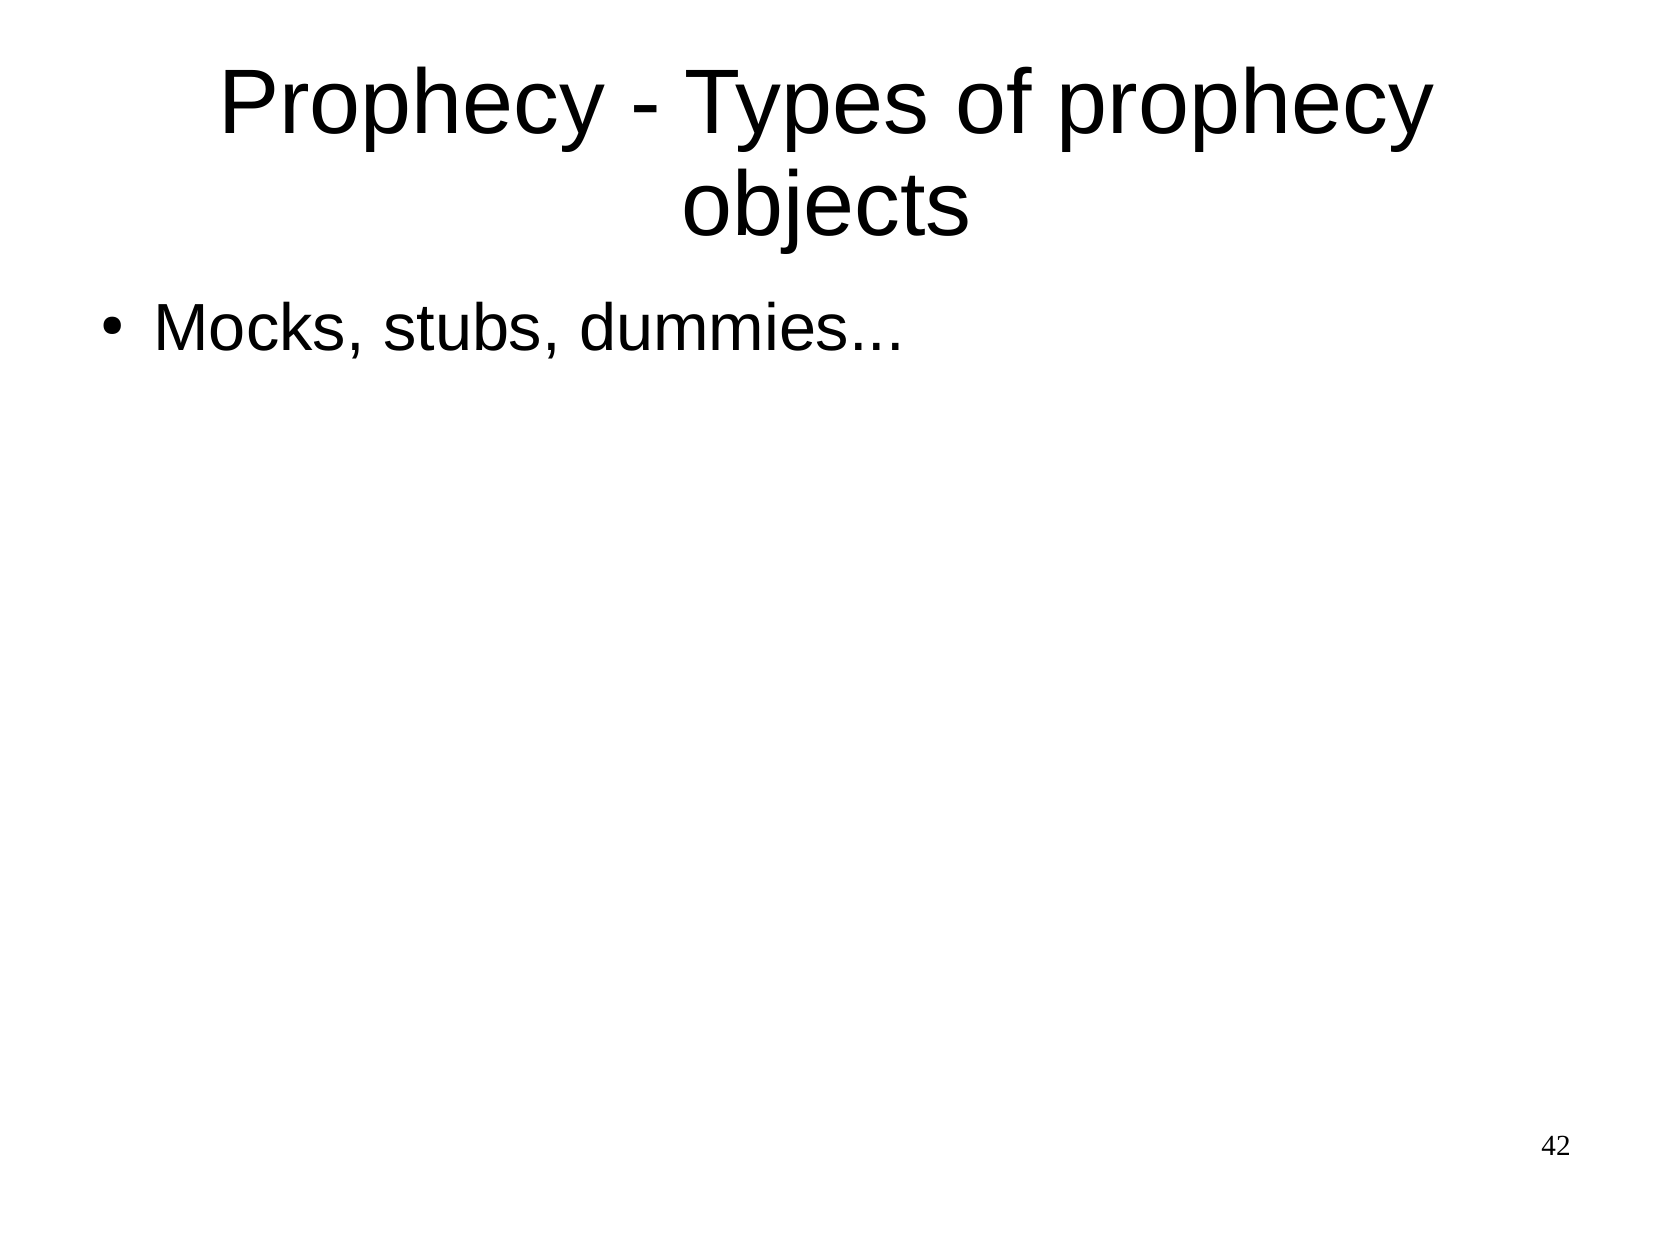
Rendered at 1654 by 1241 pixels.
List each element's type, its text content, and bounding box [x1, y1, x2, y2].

list Mocks, stubs, dummies... [82, 290, 1571, 1010]
title Prophecy - Types of prophecy objects [82, 49, 1571, 257]
